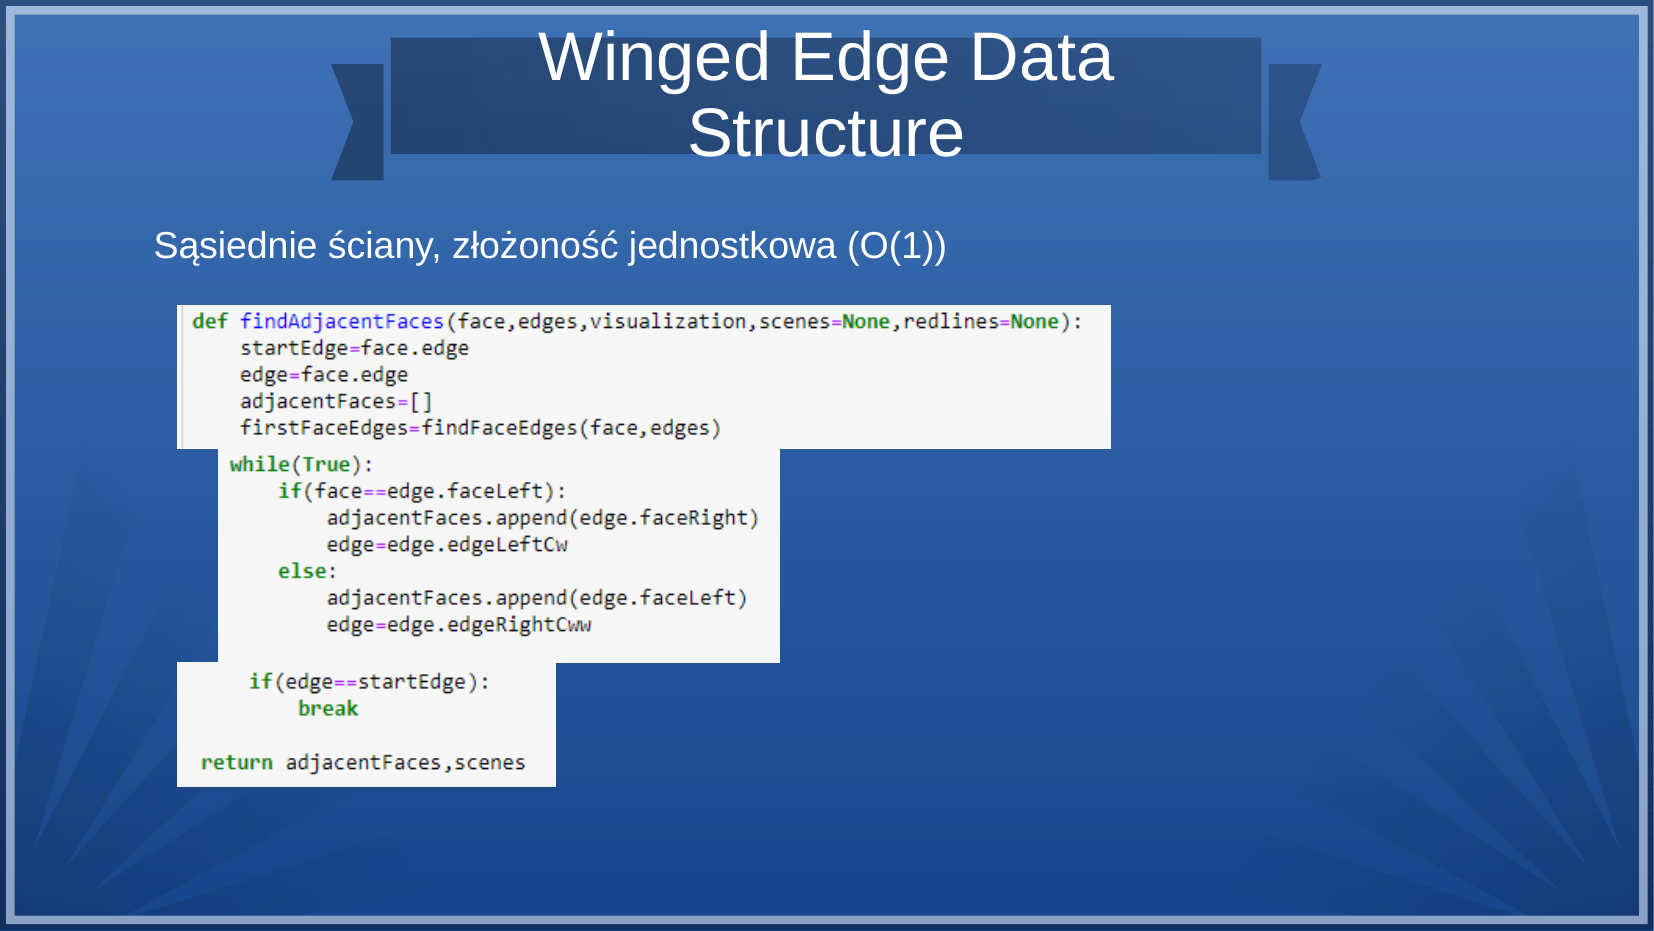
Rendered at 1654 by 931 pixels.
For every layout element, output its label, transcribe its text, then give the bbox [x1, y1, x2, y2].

title Winged Edge Data Structure [389, 17, 1264, 172]
list Sąsiednie ściany, złożoność jednostkowa (O(1)) [82, 224, 1571, 848]
picture [177, 305, 1111, 787]
